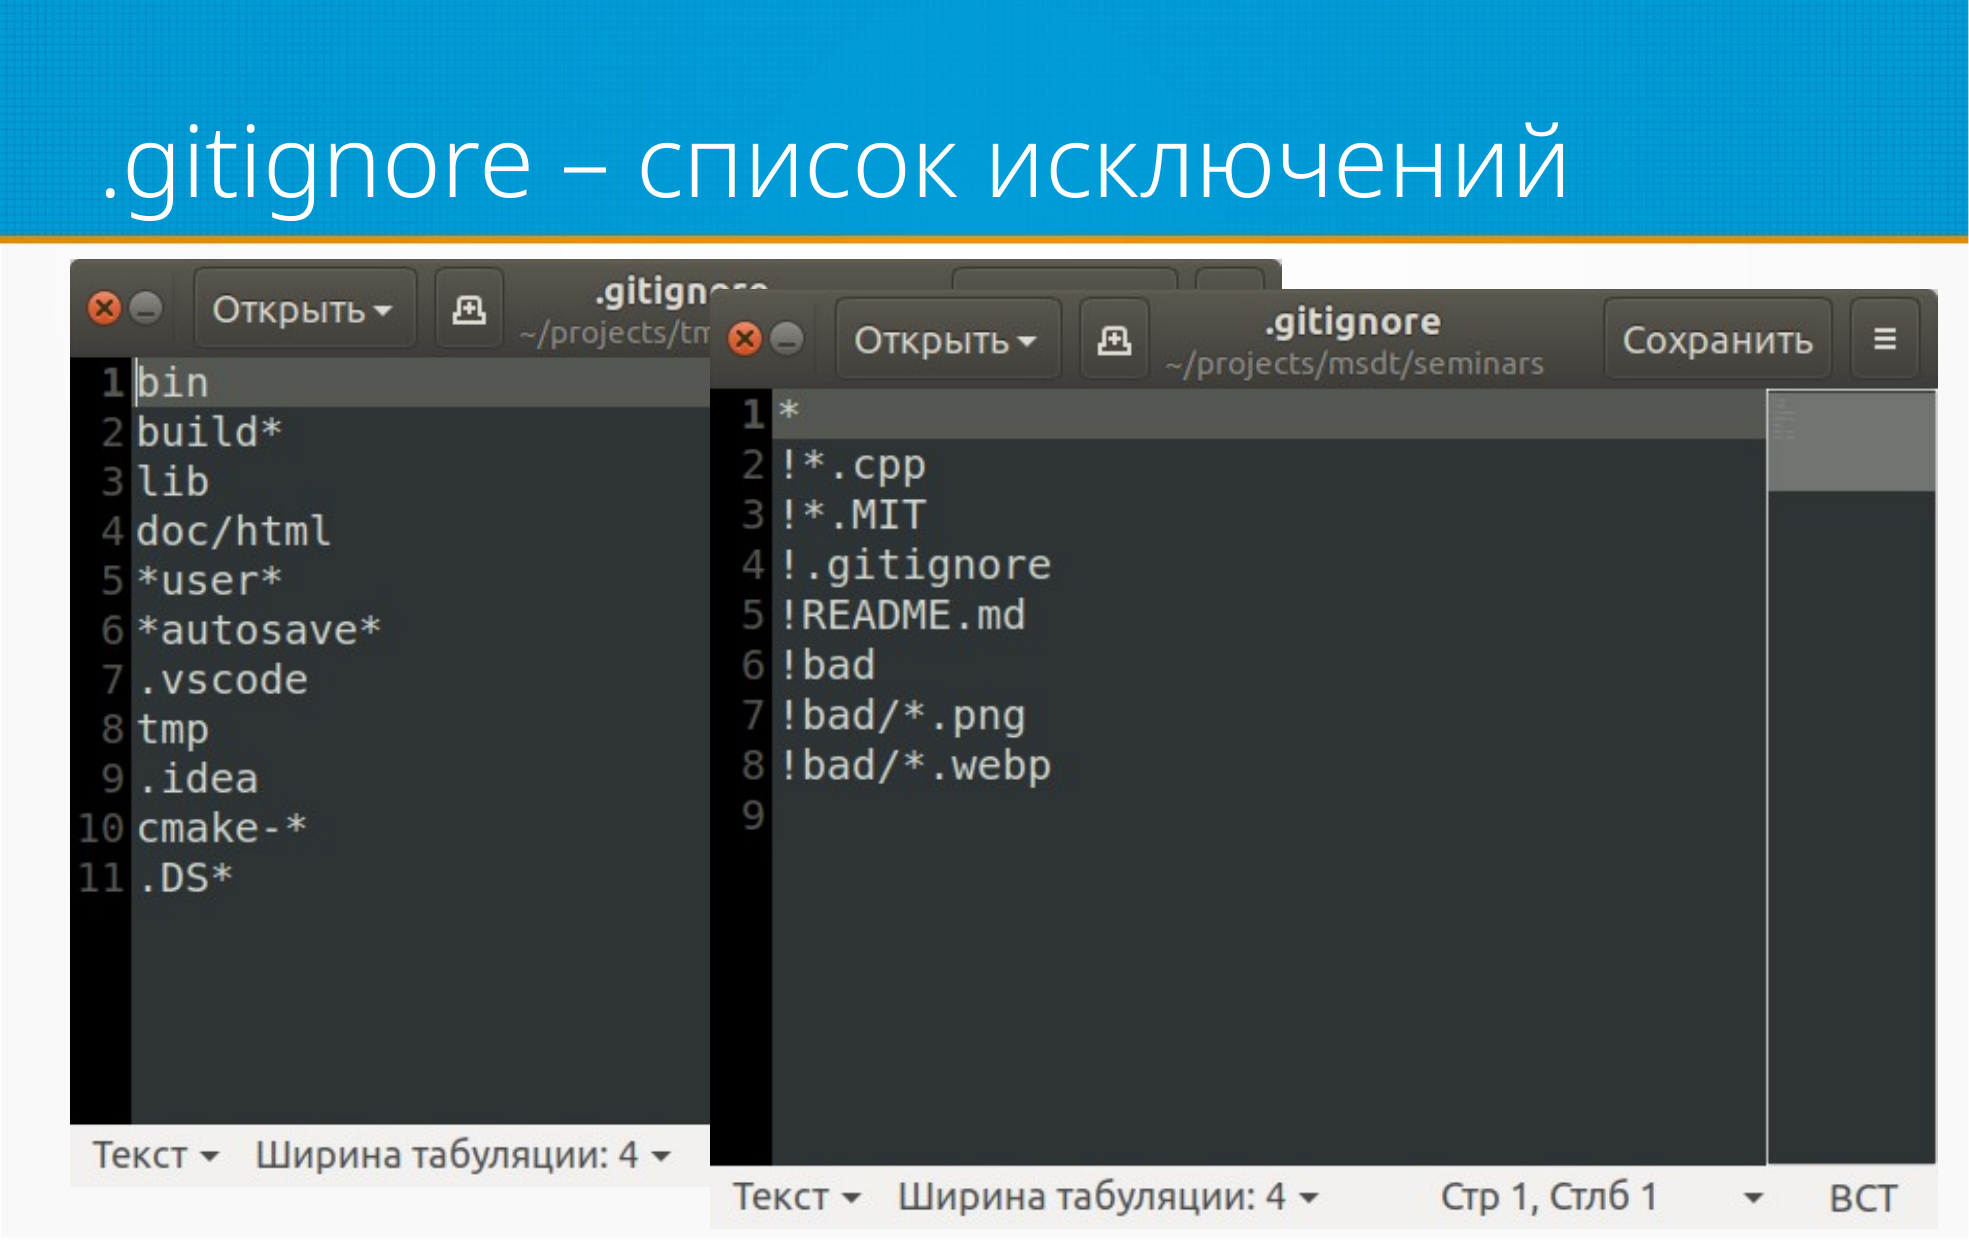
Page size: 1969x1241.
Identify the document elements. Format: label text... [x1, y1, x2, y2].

picture [0, 233, 1969, 1241]
title .gitignore – список исключений [98, 19, 1870, 227]
